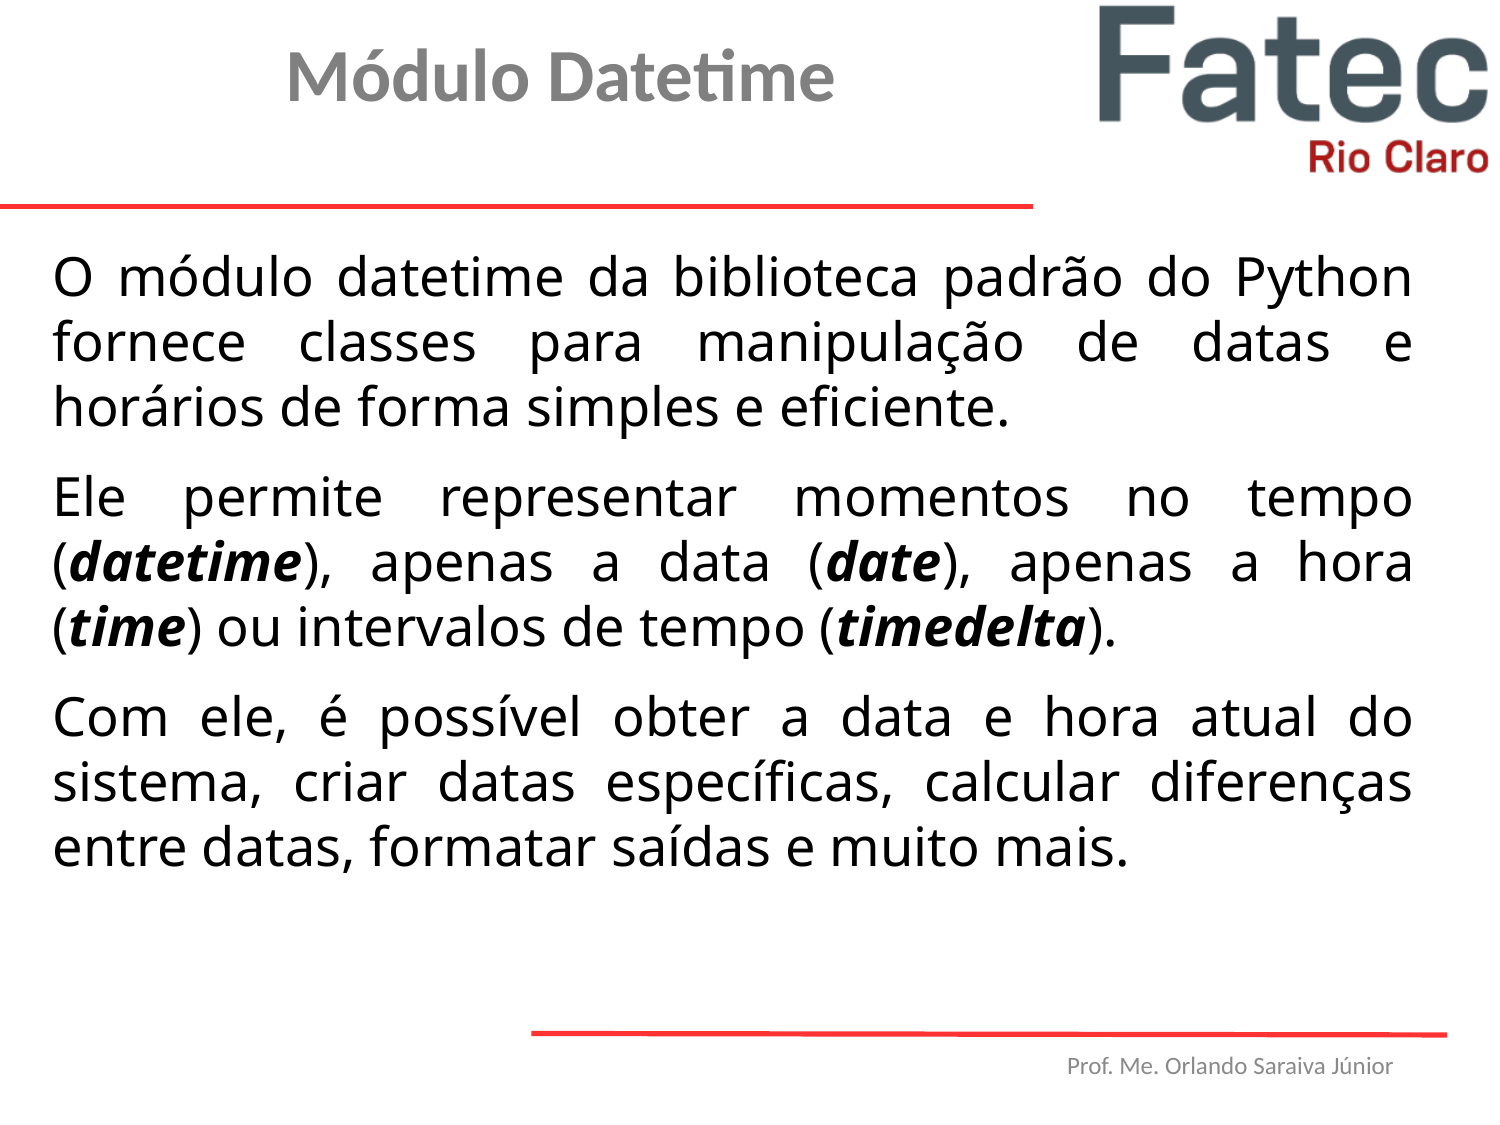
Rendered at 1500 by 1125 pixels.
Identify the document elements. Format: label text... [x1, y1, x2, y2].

title Módulo Datetime [29, 19, 1093, 207]
picture [1095, 0, 1496, 180]
list O módulo datetime da biblioteca padrão do Python fornece classes para manipulação de datas e horários de forma simples e eficiente. Ele permite representar momentos no tempo (datetime), apenas a data (date), apenas a hora (time) ou intervalos de tempo (timedelta). Com ele, é possível obter a data e hora atual do sistema, criar datas específicas, calcular diferenças entre datas, formatar saídas e muito mais. [37, 234, 1431, 1019]
